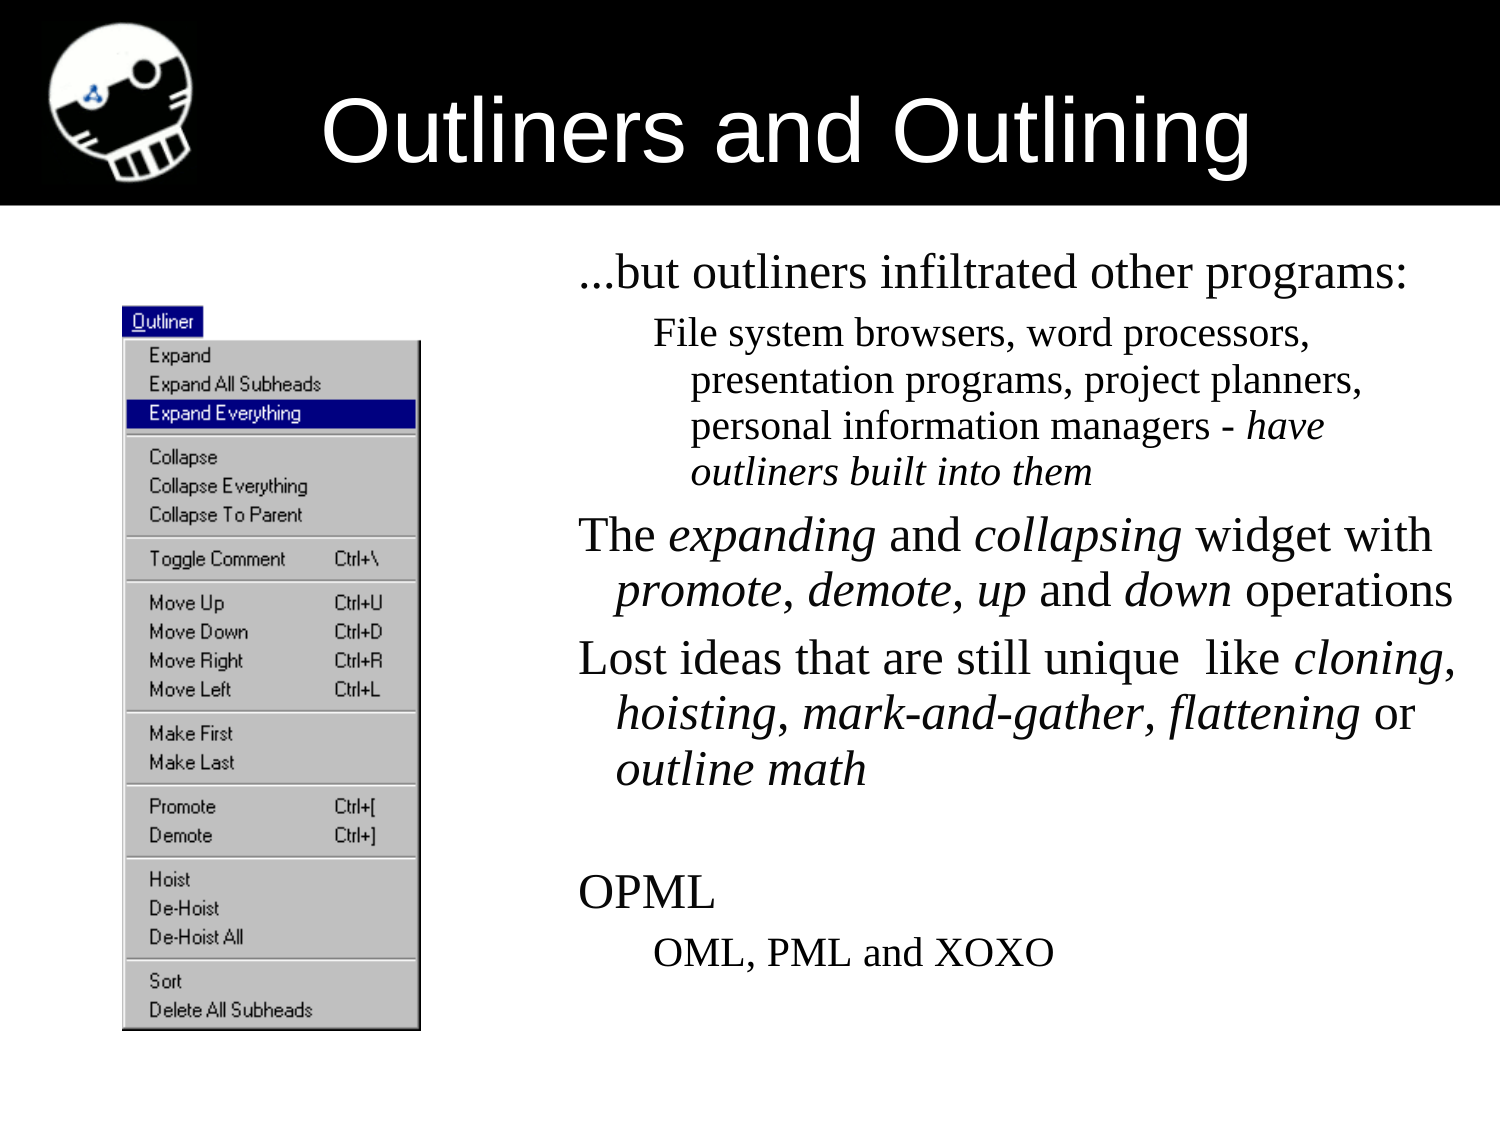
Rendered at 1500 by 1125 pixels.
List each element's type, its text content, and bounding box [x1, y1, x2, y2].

picture [0, 0, 1500, 1125]
title Outliners and Outlining [150, 6, 1426, 257]
list ...but outliners infiltrated other programs: File system browsers, word processors, presentation programs, project planners, personal information managers - have outliners built into them The expanding and collapsing widget with promote, demote, up and down operations Lost ideas that are still unique like cloning, hoisting, mark-and-gather, flattening or outline math OPML OML, PML and XOXO [413, 236, 1477, 1125]
